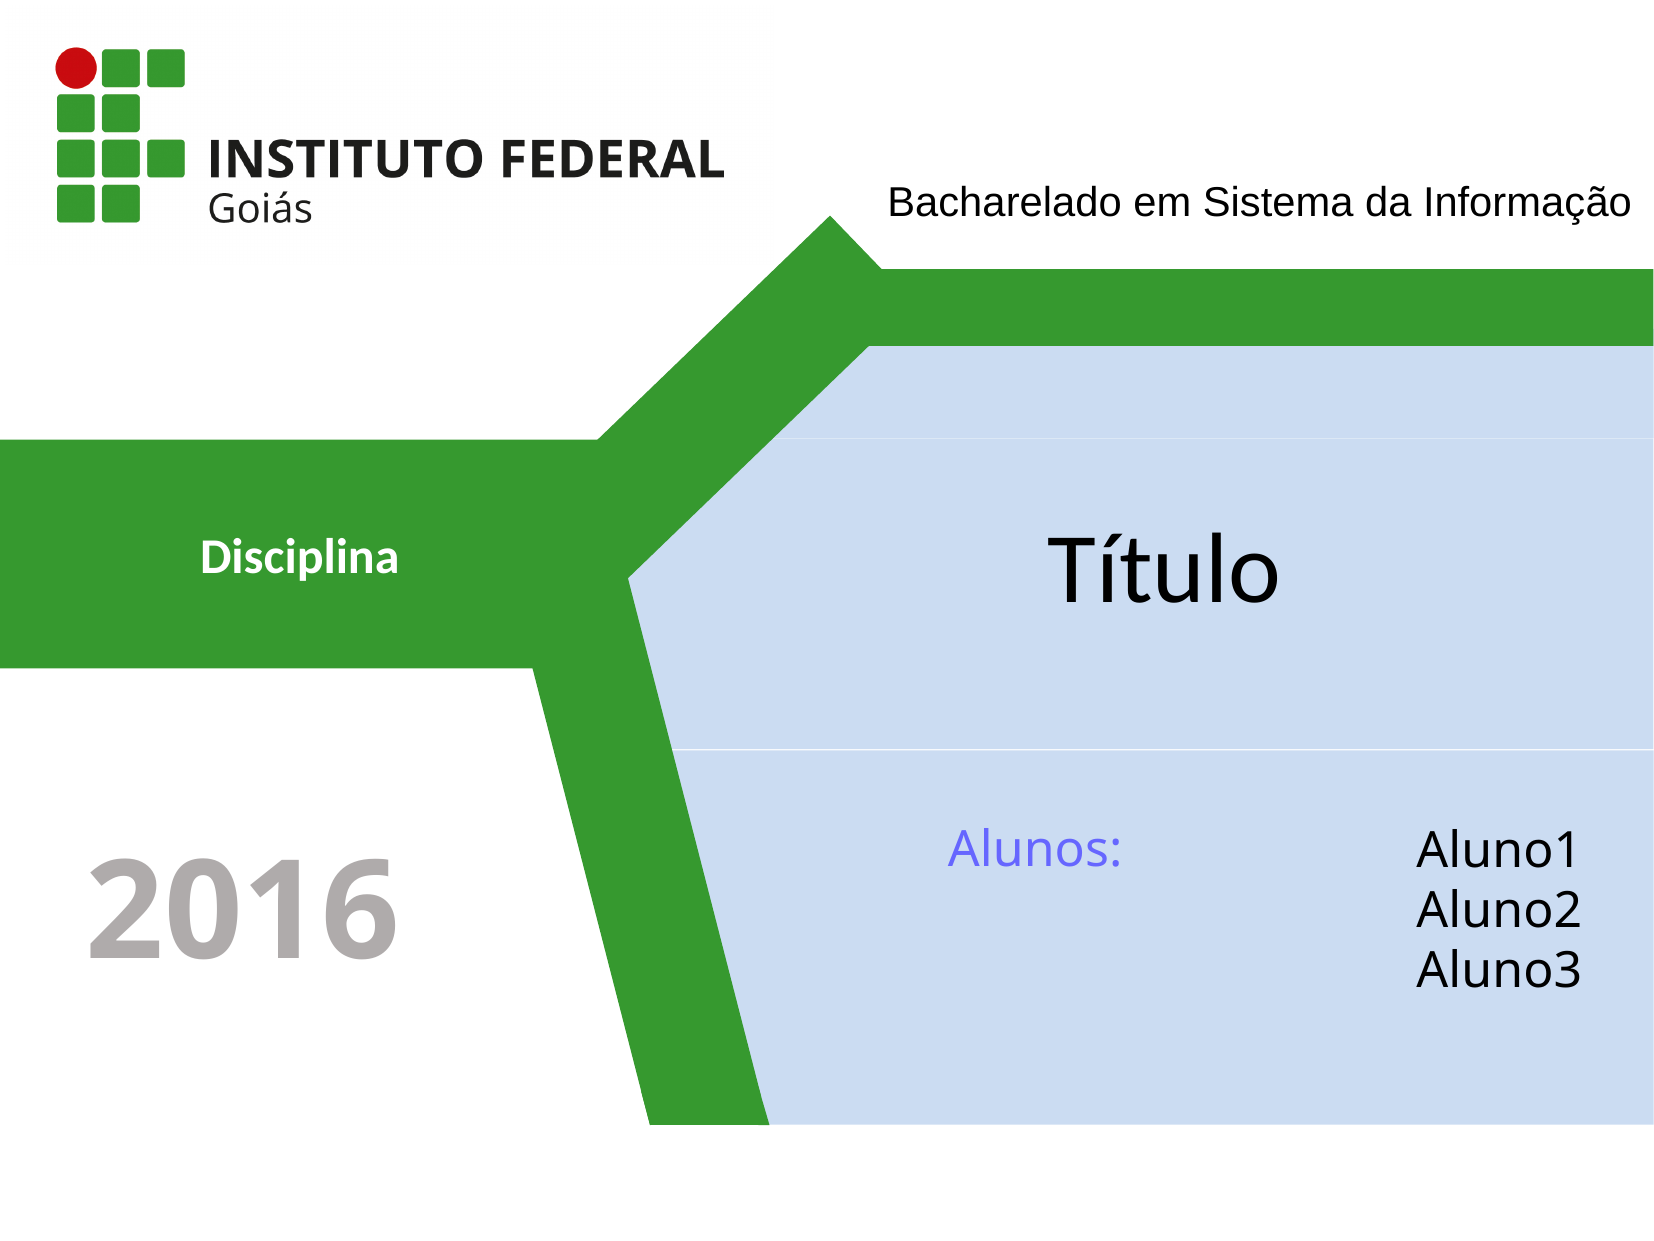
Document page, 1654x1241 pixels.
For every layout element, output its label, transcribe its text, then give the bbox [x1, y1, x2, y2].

text_box Bacharelado em Sistema da Informação [871, 165, 1648, 236]
text_box 2016 [70, 813, 483, 993]
text_box Alunos: [933, 809, 1148, 884]
text_box Título [664, 495, 1654, 751]
text_box Disciplina [0, 439, 597, 669]
text_box [500, 215, 1654, 1126]
text_box Aluno1 Aluno2 Aluno3 [1248, 810, 1598, 945]
picture [5, 5, 774, 265]
